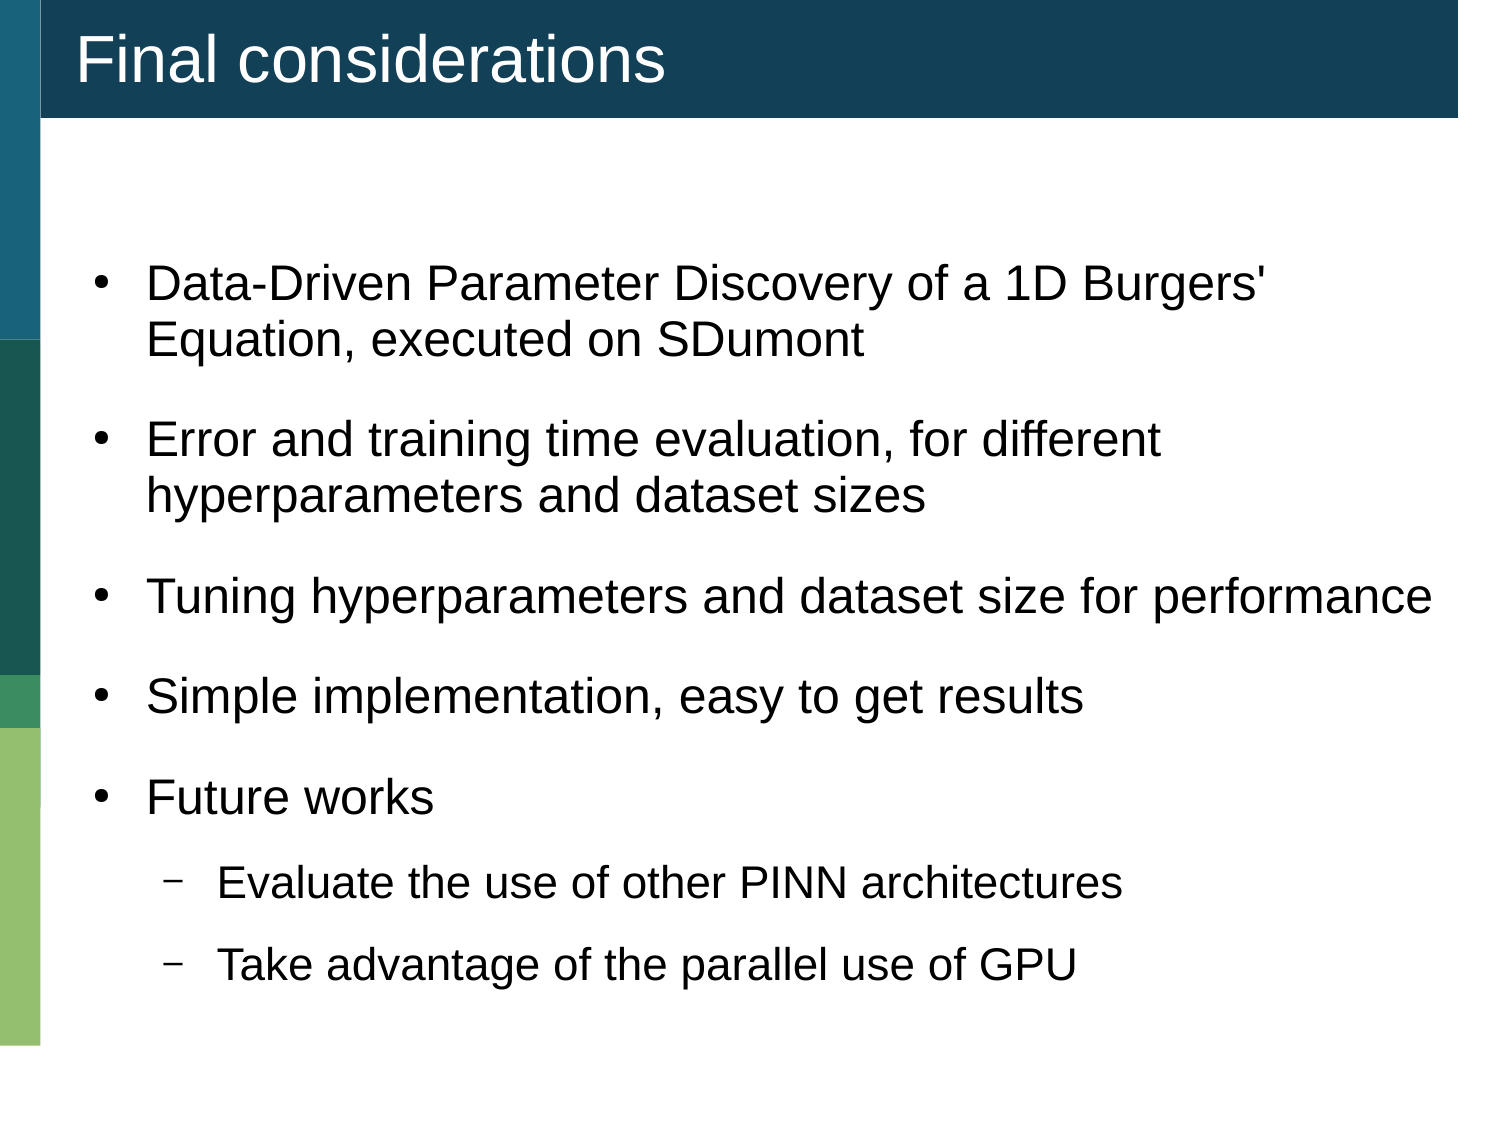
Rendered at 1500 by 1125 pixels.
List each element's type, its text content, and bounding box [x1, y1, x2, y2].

title Final considerations [75, 0, 1458, 118]
list Data-Driven Parameter Discovery of a 1D Burgers' Equation, executed on SDumont Error and training time evaluation, for different hyperparameters and dataset sizes Tuning hyperparameters and dataset size for performance Simple implementation, easy to get results Future works Evaluate the use of other PINN architectures Take advantage of the parallel use of GPU [75, 254, 1471, 1125]
